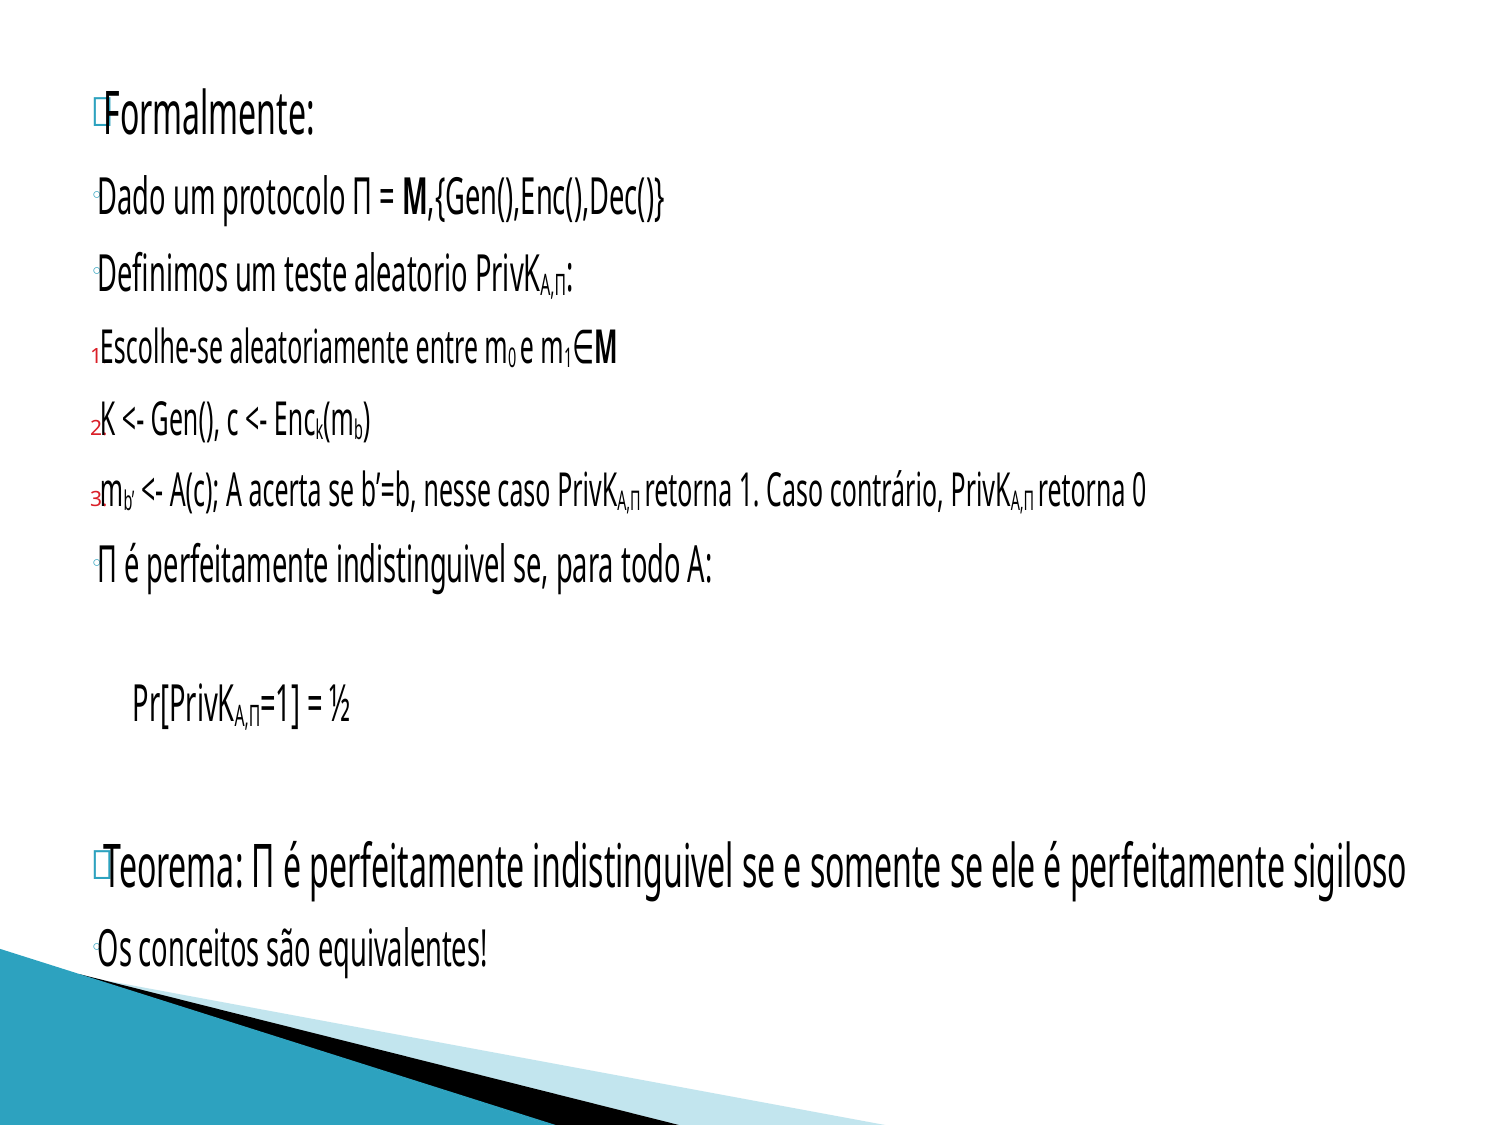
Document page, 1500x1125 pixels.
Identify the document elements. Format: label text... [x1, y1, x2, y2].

list Formalmente: Dado um protocolo Π = M,{Gen(),Enc(),Dec()} Definimos um teste aleatorio PrivKA,Π: Escolhe-se aleatoriamente entre m0 e m1∈M K <- Gen(), c <- Enck(mb) mb’ <- A(c); A acerta se b’=b, nesse caso PrivKA,Π retorna 1. Caso contrário, PrivKA,Π retorna 0 Π é perfeitamente indistinguivel se, para todo A: Pr[PrivKA,Π=1] = ½ Teorema: Π é perfeitamente indistinguivel se e somente se ele é perfeitamente sigiloso Os conceitos são equivalentes! [75, 62, 1426, 988]
